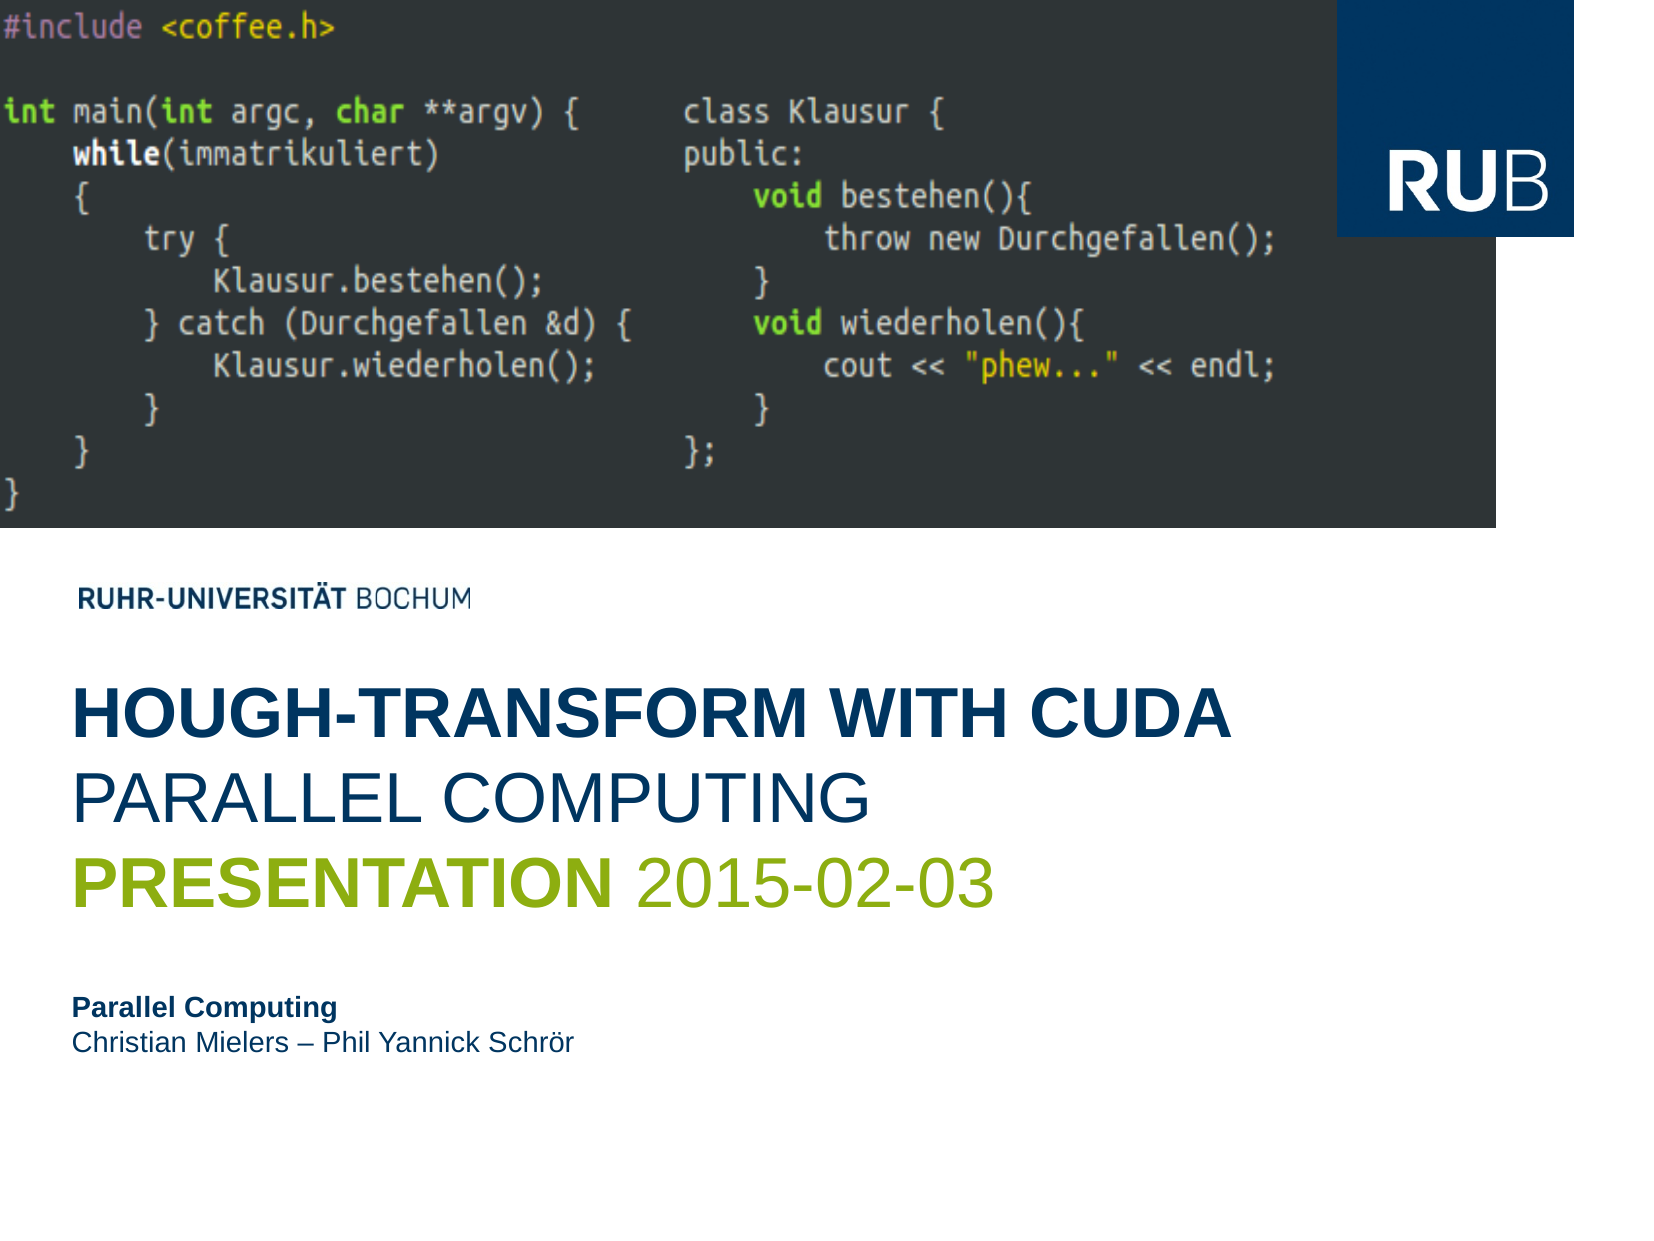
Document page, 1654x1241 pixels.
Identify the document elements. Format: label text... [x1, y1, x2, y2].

text_box Parallel Computing Christian Mielers – Phil Yannick Schrör [71, 988, 1255, 1059]
picture [79, 582, 470, 609]
text_box HOUGH-TRANSFORM WITH CUDA PARALLEL COMPUTING PRESENTATION 2015-02-03 [71, 667, 1470, 922]
picture [0, 0, 1574, 528]
